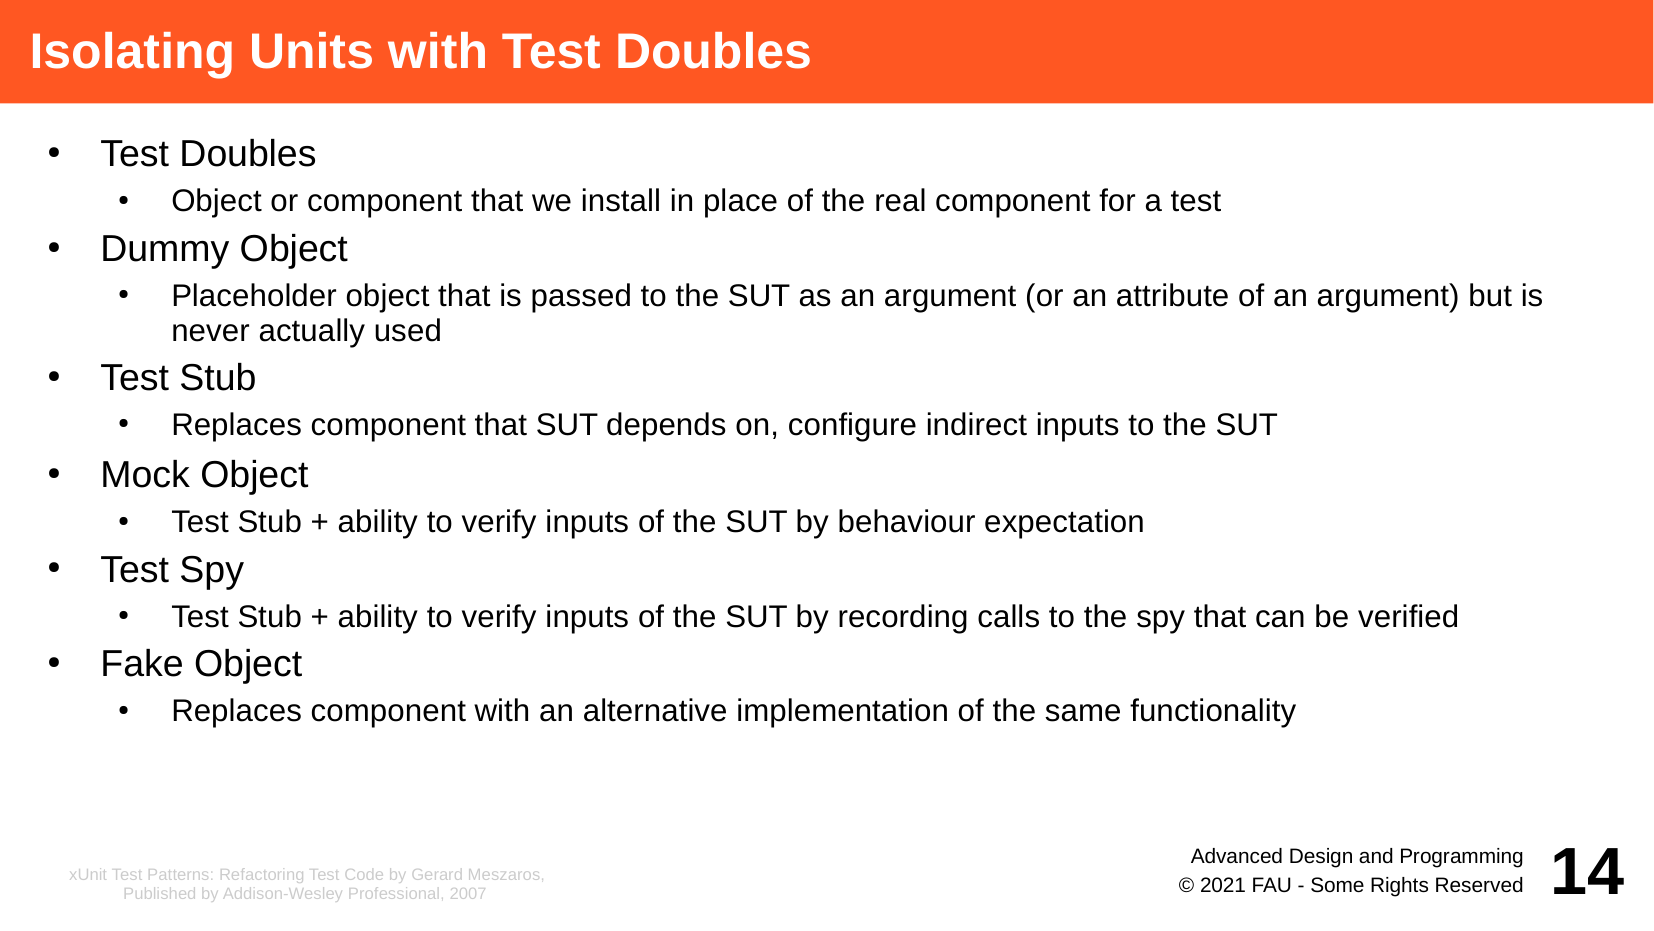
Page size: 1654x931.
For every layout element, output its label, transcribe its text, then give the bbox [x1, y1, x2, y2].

list Test Doubles Object or component that we install in place of the real component for a test Dummy Object Placeholder object that is passed to the SUT as an argument (or an attribute of an argument) but is never actually used Test Stub Replaces component that SUT depends on, configure indirect inputs to the SUT Mock Object Test Stub + ability to verify inputs of the SUT by behaviour expectation Test Spy Test Stub + ability to verify inputs of the SUT by recording calls to the spy that can be verified Fake Object Replaces component with an alternative implementation of the same functionality [29, 132, 1625, 813]
title Isolating Units with Test Doubles [0, 0, 1654, 104]
text_box xUnit Test Patterns: Refactoring Test Code by Gerard Meszaros, Published by Addison-Wesley Professional, 2007 [45, 853, 571, 916]
